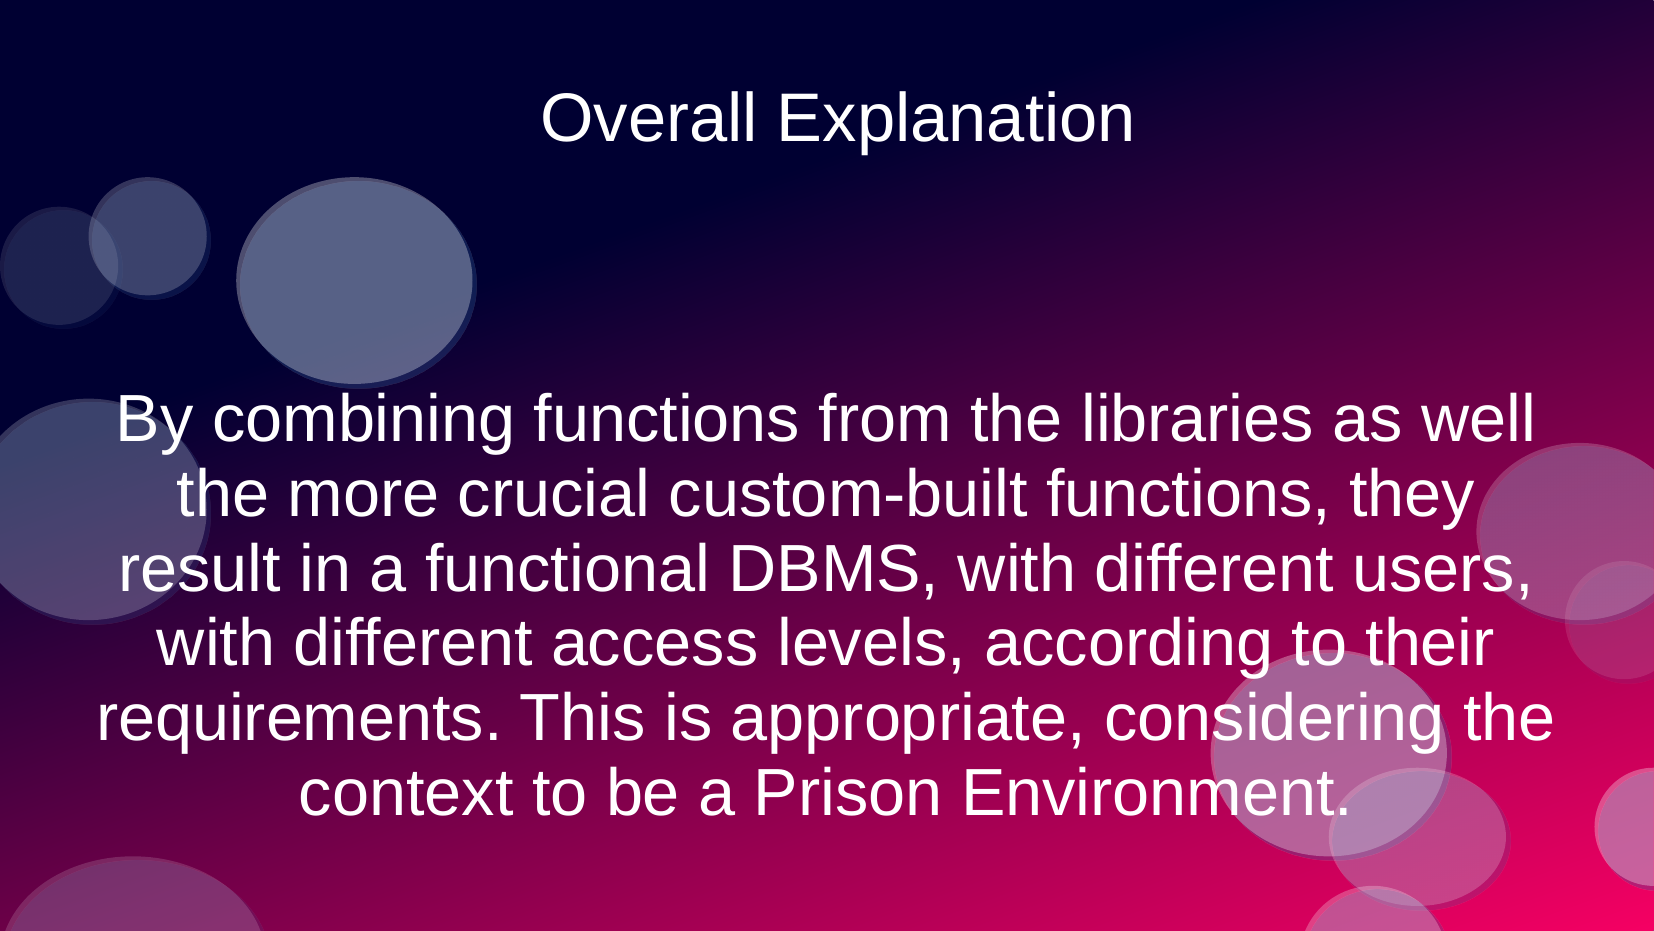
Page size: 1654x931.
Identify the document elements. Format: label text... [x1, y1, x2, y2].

title Overall Explanation [262, 44, 1415, 192]
subtitle By combining functions from the libraries as well the more crucial custom-built functions, they result in a functional DBMS, with different users, with different access levels, according to their requirements. This is appropriate, considering the context to be a Prison Environment. [88, 381, 1565, 830]
